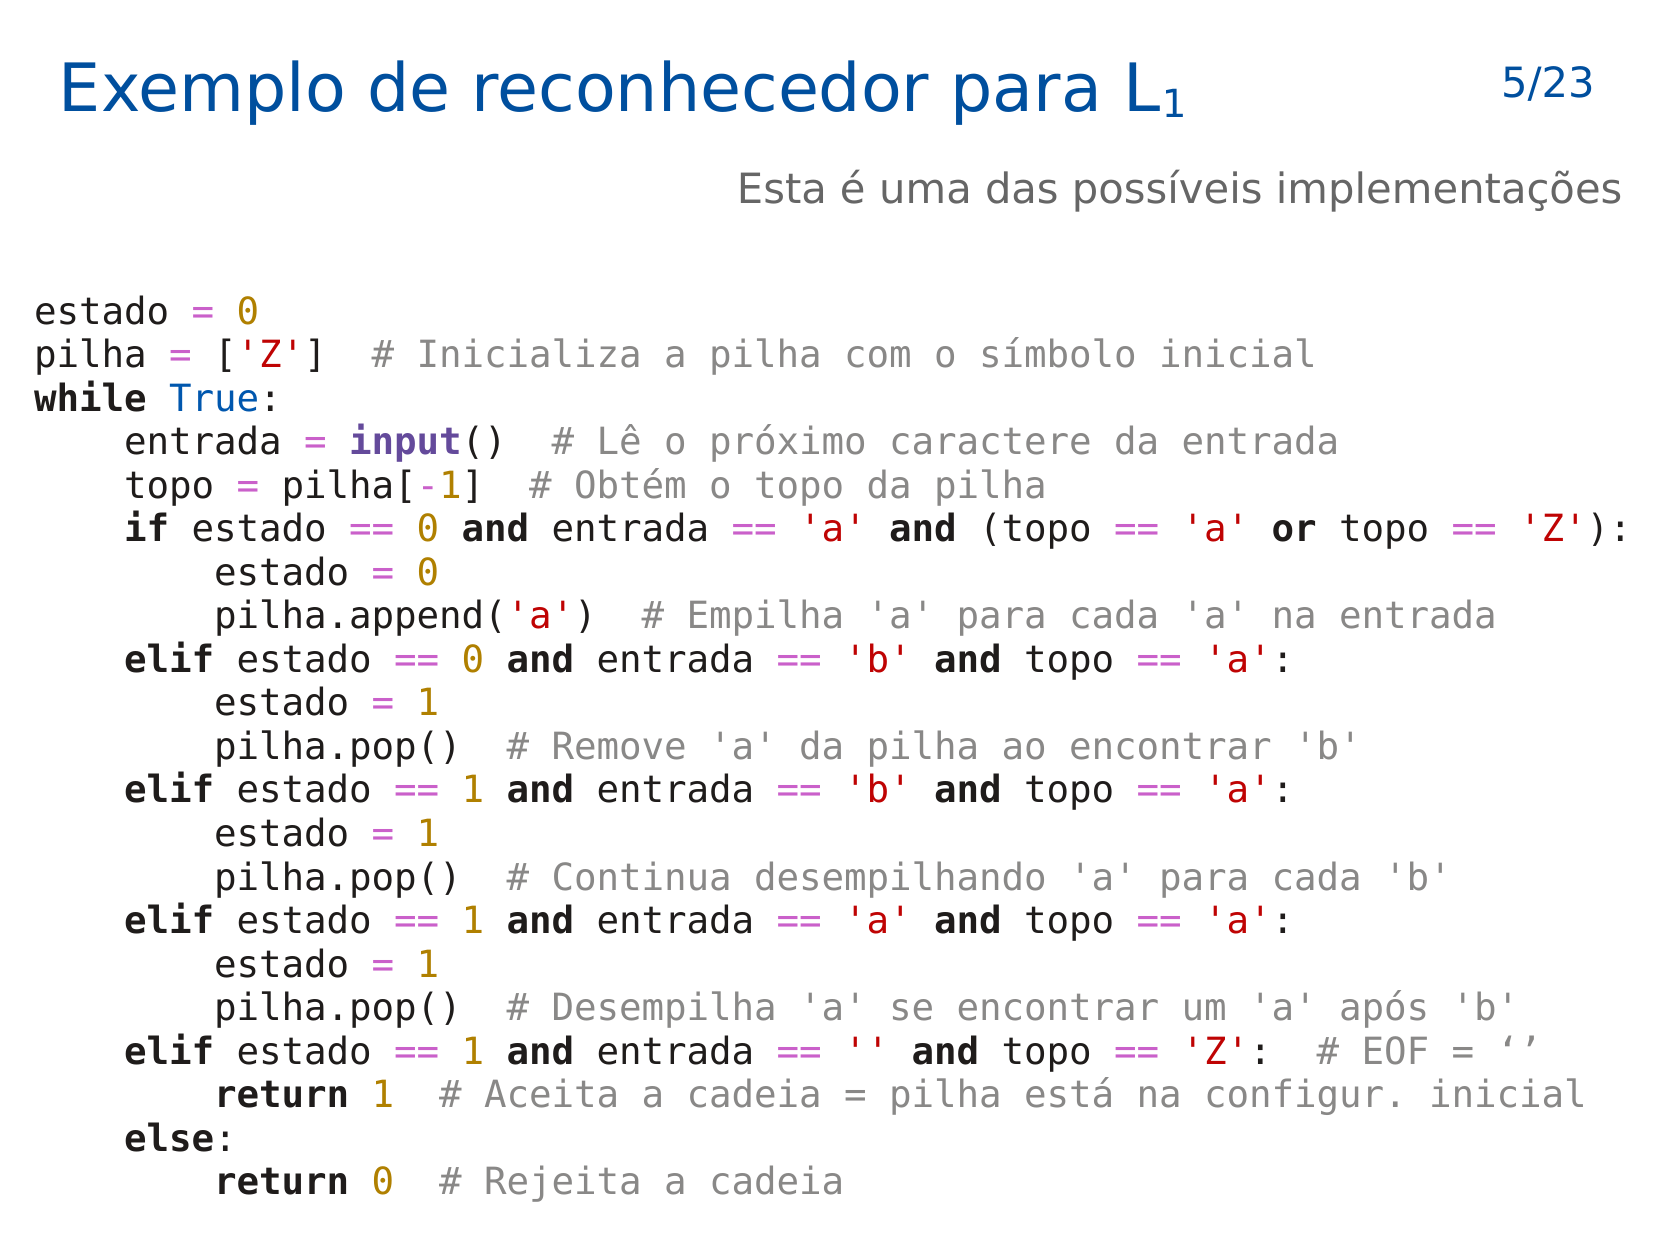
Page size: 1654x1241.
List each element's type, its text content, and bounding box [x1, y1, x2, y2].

text_box Esta é uma das possíveis implementações [667, 156, 1638, 269]
title Exemplo de reconhecedor para L1 [59, 29, 1625, 148]
text_box estado = 0 pilha = ['Z'] # Inicializa a pilha com o símbolo inicial while True: entrada = input() # Lê o próximo caractere da entrada topo = pilha[-1] # Obtém o topo da pilha if estado == 0 and entrada == 'a' and (topo == 'a' or topo == 'Z'): estado = 0 pilha.append('a') # Empilha 'a' para cada 'a' na entrada elif estado == 0 and entrada == 'b' and topo == 'a': estado = 1 pilha.pop() # Remove 'a' da pilha ao encontrar 'b' elif estado == 1 and entrada == 'b' and topo == 'a': estado = 1 pilha.pop() # Continua desempilhando 'a' para cada 'b' elif estado == 1 and entrada == 'a' and topo == 'a': estado = 1 pilha.pop() # Desempilha 'a' se encontrar um 'a' após 'b' elif estado == 1 and entrada == '' and topo == 'Z': # EOF = ‘’ return 1 # Aceita a cadeia = pilha está na configur. inicial else: return 0 # Rejeita a cadeia [19, 282, 1654, 1238]
